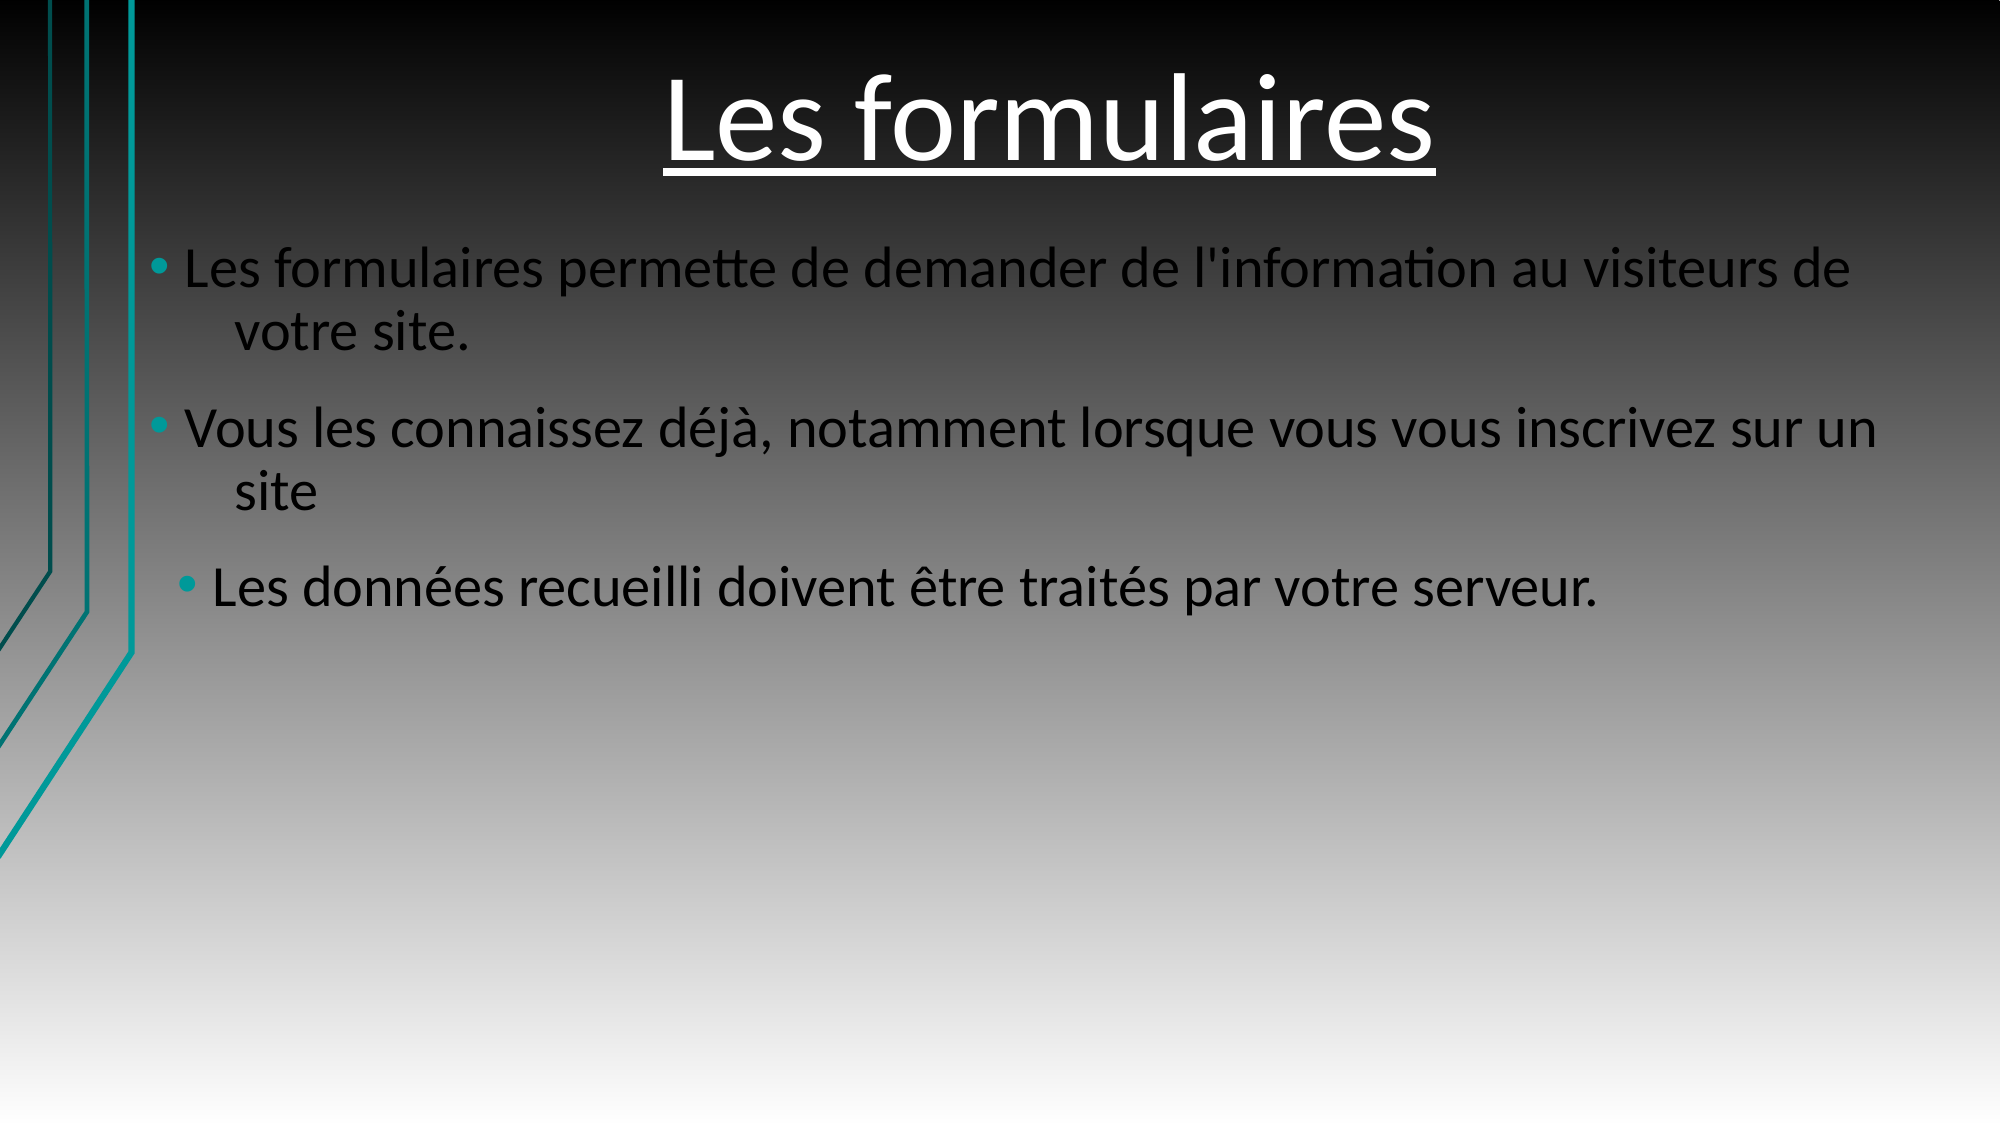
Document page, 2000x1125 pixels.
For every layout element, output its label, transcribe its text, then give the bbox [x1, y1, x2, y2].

text_box Les formulaires permette de demander de l'information au visiteurs de votre site. Vous les connaissez déjà, notamment lorsque vous vous inscrivez sur un site Les données recueilli doivent être traités par votre serveur. [134, 230, 1965, 1091]
title Les formulaires [200, 45, 1900, 185]
